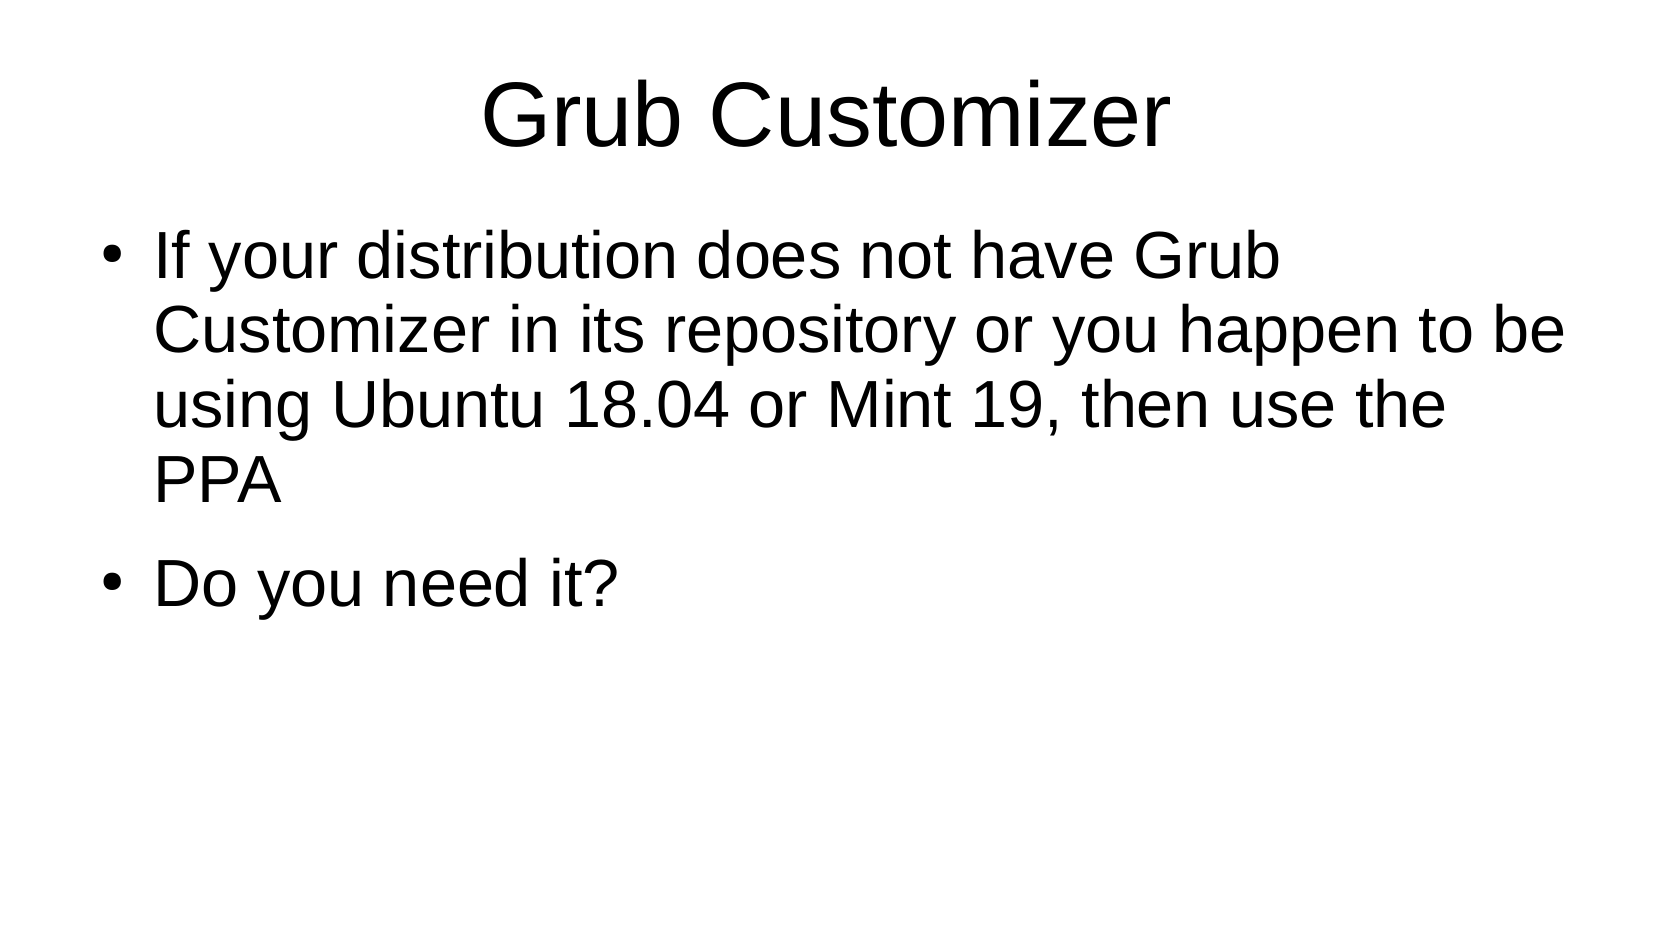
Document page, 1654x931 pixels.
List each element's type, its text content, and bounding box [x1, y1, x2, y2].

title Grub Customizer [82, 37, 1571, 193]
list If your distribution does not have Grub Customizer in its repository or you happen to be using Ubuntu 18.04 or Mint 19, then use the PPA Do you need it? [82, 217, 1571, 758]
